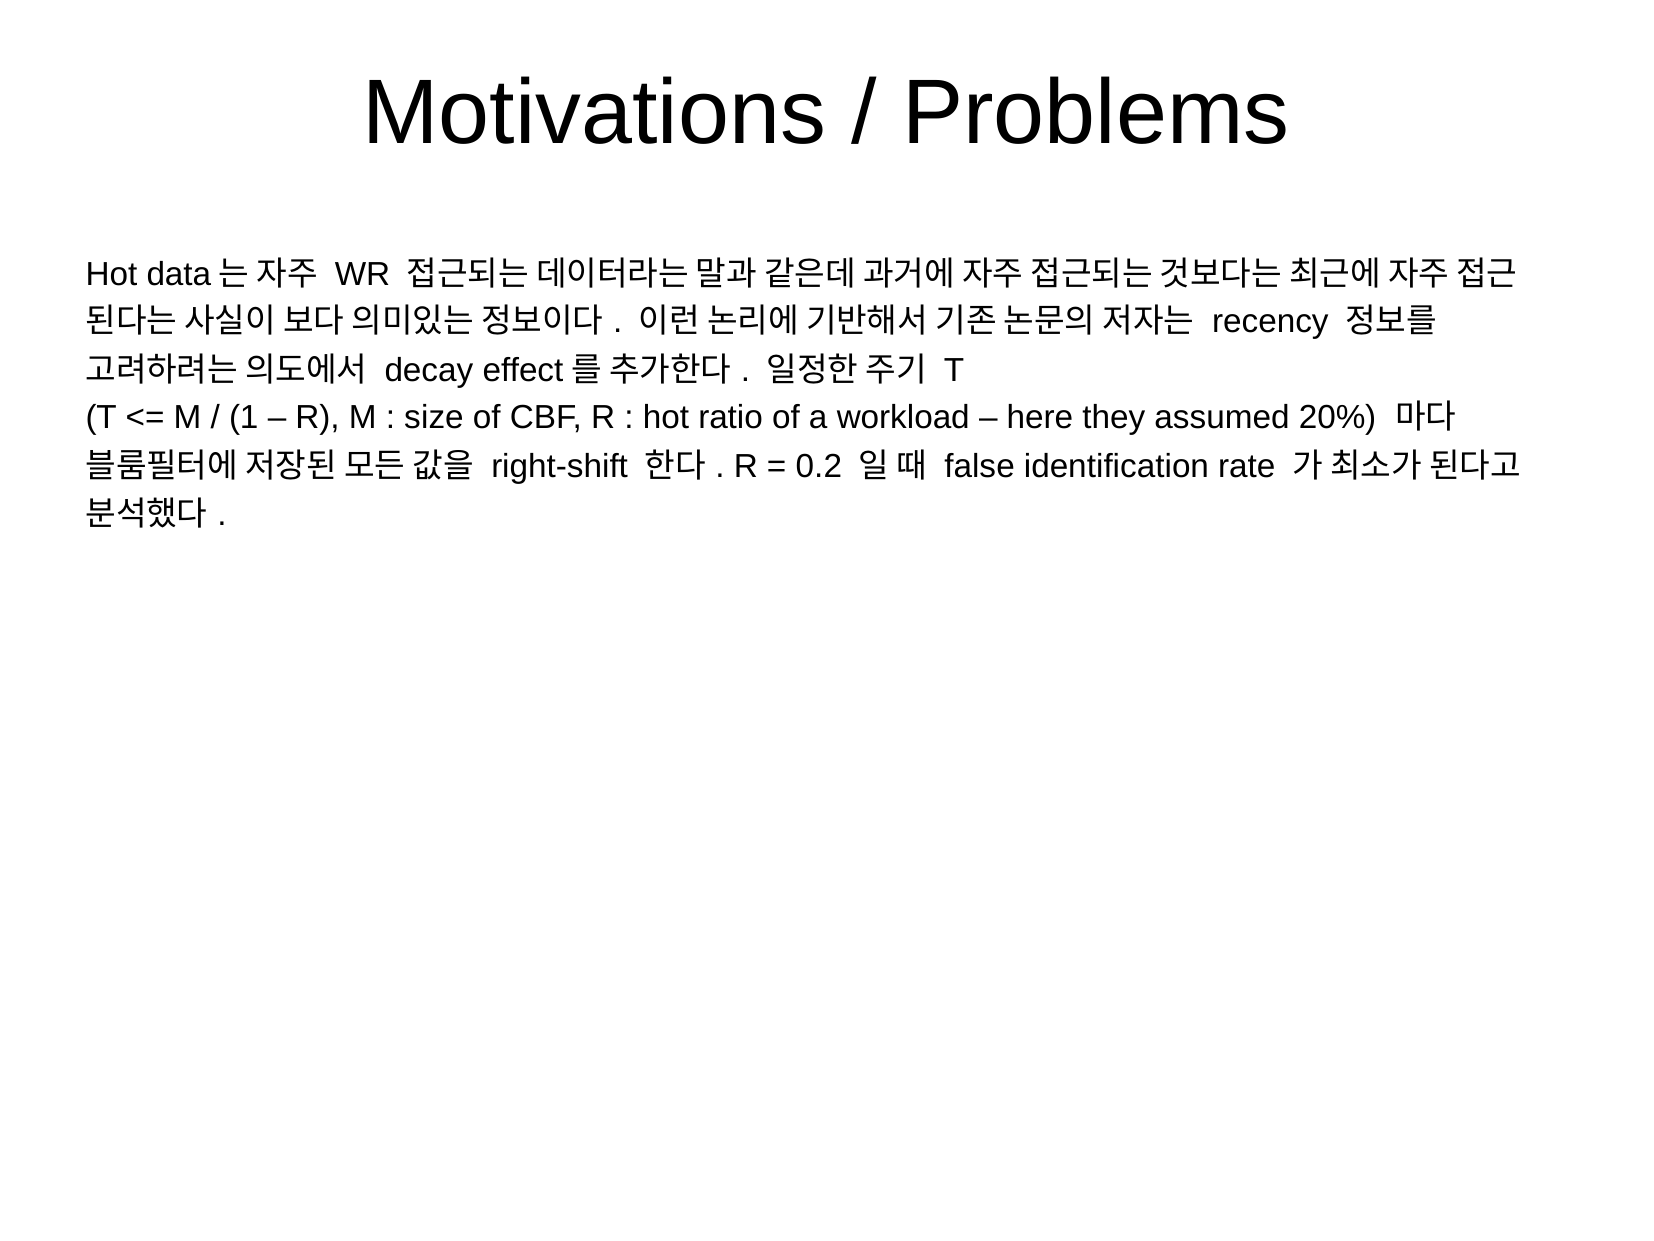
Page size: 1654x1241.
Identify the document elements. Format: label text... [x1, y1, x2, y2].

title Motivations / Problems [82, 8, 1571, 216]
text_box Hot data는 자주 WR 접근되는 데이터라는 말과 같은데 과거에 자주 접근되는 것보다는 최근에 자주 접근 된다는 사실이 보다 의미있는 정보이다. 이런 논리에 기반해서 기존 논문의 저자는 recency 정보를 고려하려는 의도에서 decay effect를 추가한다. 일정한 주기 T (T <= M / (1 – R), M : size of CBF, R : hot ratio of a workload – here they assumed 20%) 마다 블룸필터에 저장된 모든 값을 right-shift 한다. R = 0.2 일 때 false identification rate 가 최소가 된다고 분석했다. [70, 239, 1564, 935]
